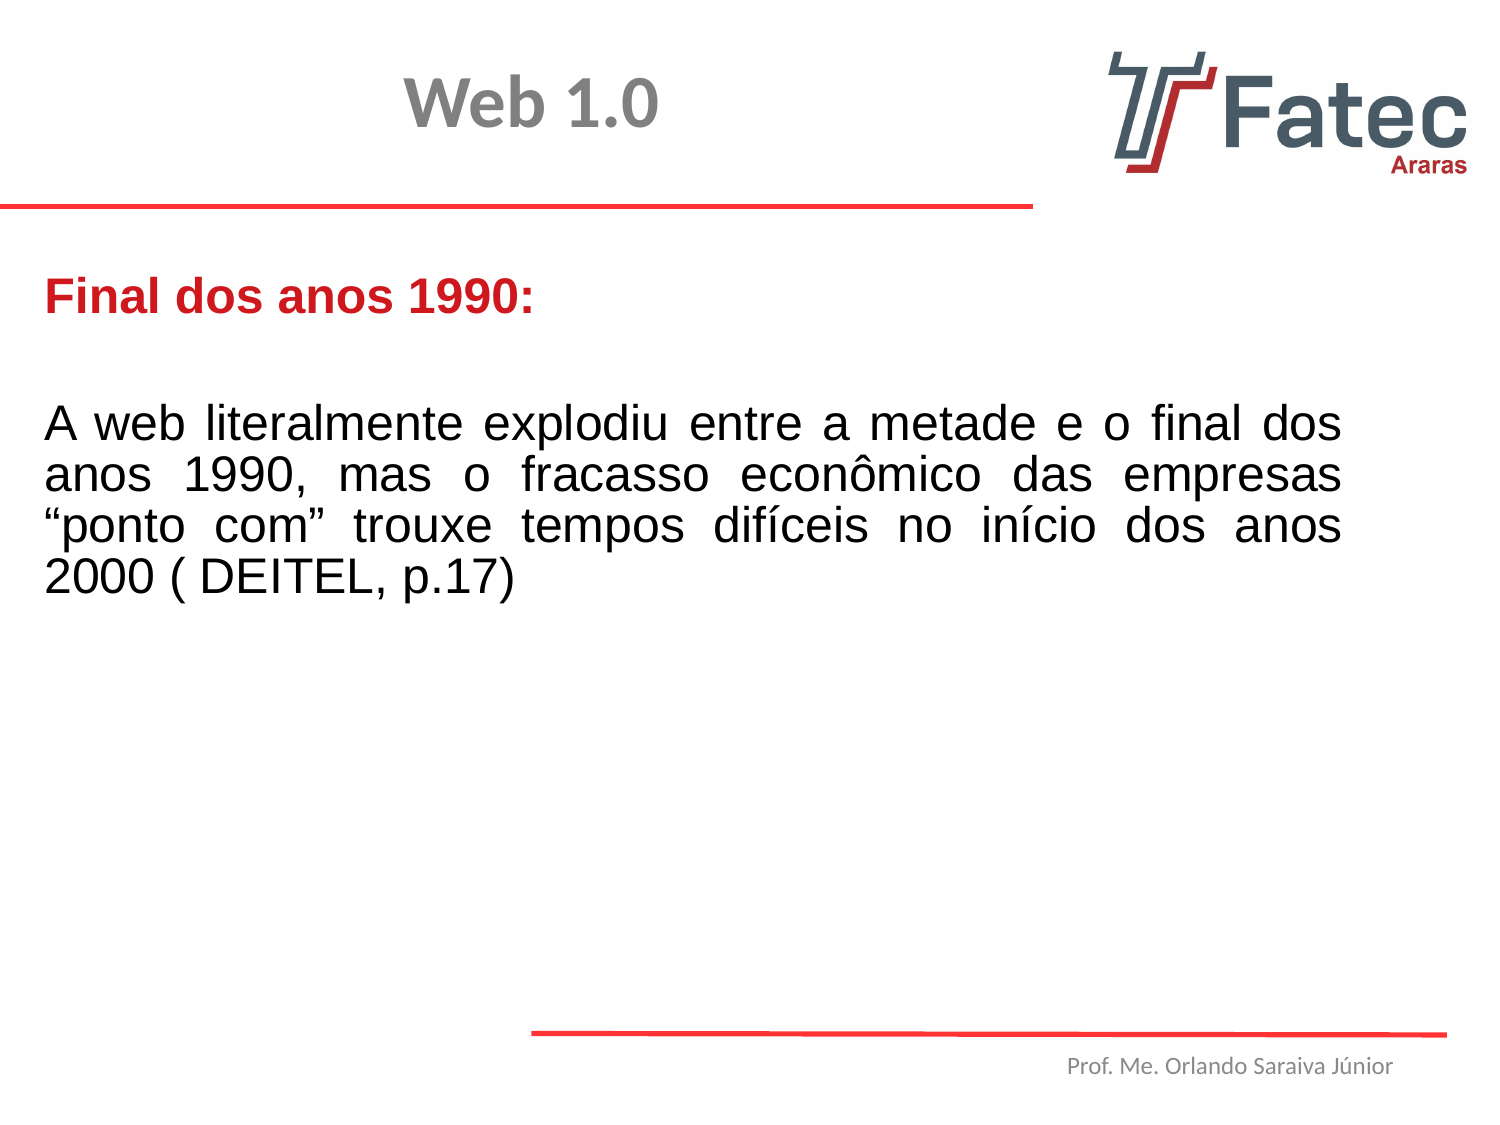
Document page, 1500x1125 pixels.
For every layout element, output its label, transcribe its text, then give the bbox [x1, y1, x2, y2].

title Web 1.0 [0, 45, 1063, 233]
list Final dos anos 1990: A web literalmente explodiu entre a metade e o final dos anos 1990, mas o fracasso econômico das empresas “ponto com” trouxe tempos difíceis no início dos anos 2000 ( DEITEL, p.17) [29, 265, 1359, 1004]
picture [1100, 0, 1479, 237]
